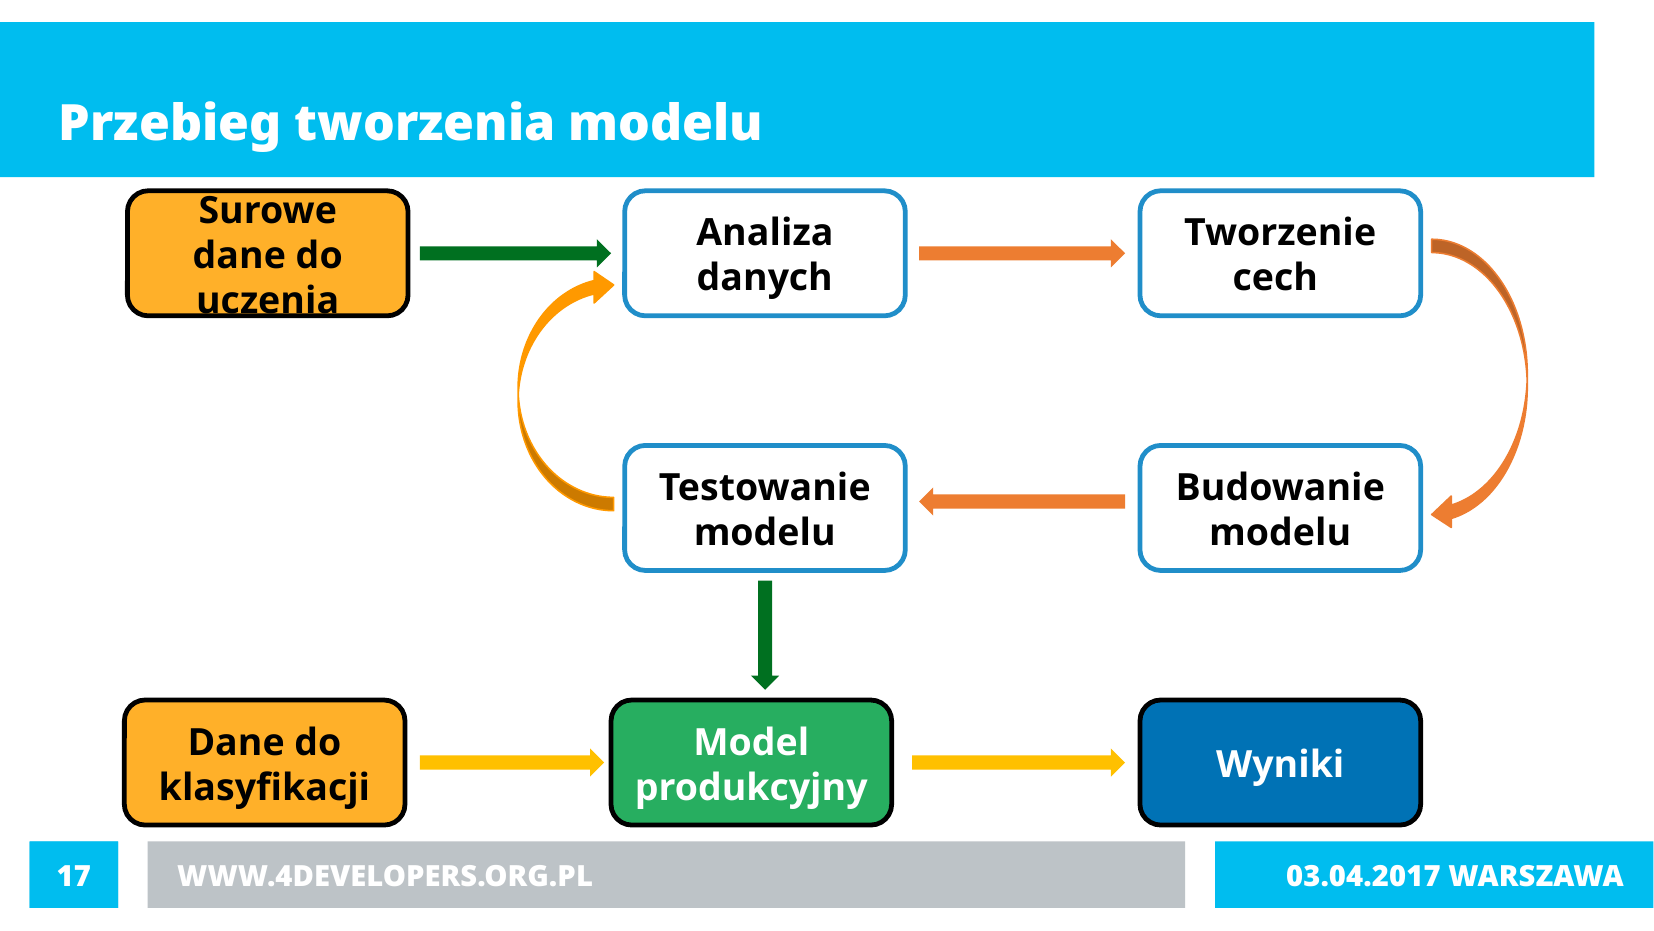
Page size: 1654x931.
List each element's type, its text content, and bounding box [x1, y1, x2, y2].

text_box [518, 271, 614, 511]
text_box Wyniki [1139, 699, 1421, 826]
text_box [919, 487, 1126, 516]
text_box Tworzenie cech [1139, 190, 1421, 316]
text_box [419, 239, 612, 268]
text_box Dane do klasyfikacji [124, 699, 406, 826]
text_box [912, 748, 1126, 777]
text_box Budowanie modelu [1139, 445, 1421, 571]
text_box Surowe dane do uczenia [127, 190, 409, 316]
text_box [419, 748, 605, 777]
text_box Analiza danych [624, 190, 906, 316]
text_box [1431, 239, 1528, 528]
text_box [750, 580, 780, 690]
text_box [919, 239, 1126, 268]
text_box Testowanie modelu [624, 445, 906, 571]
text_box Model produkcyjny [610, 699, 892, 826]
title Przebieg tworzenia modelu [59, 44, 1595, 156]
